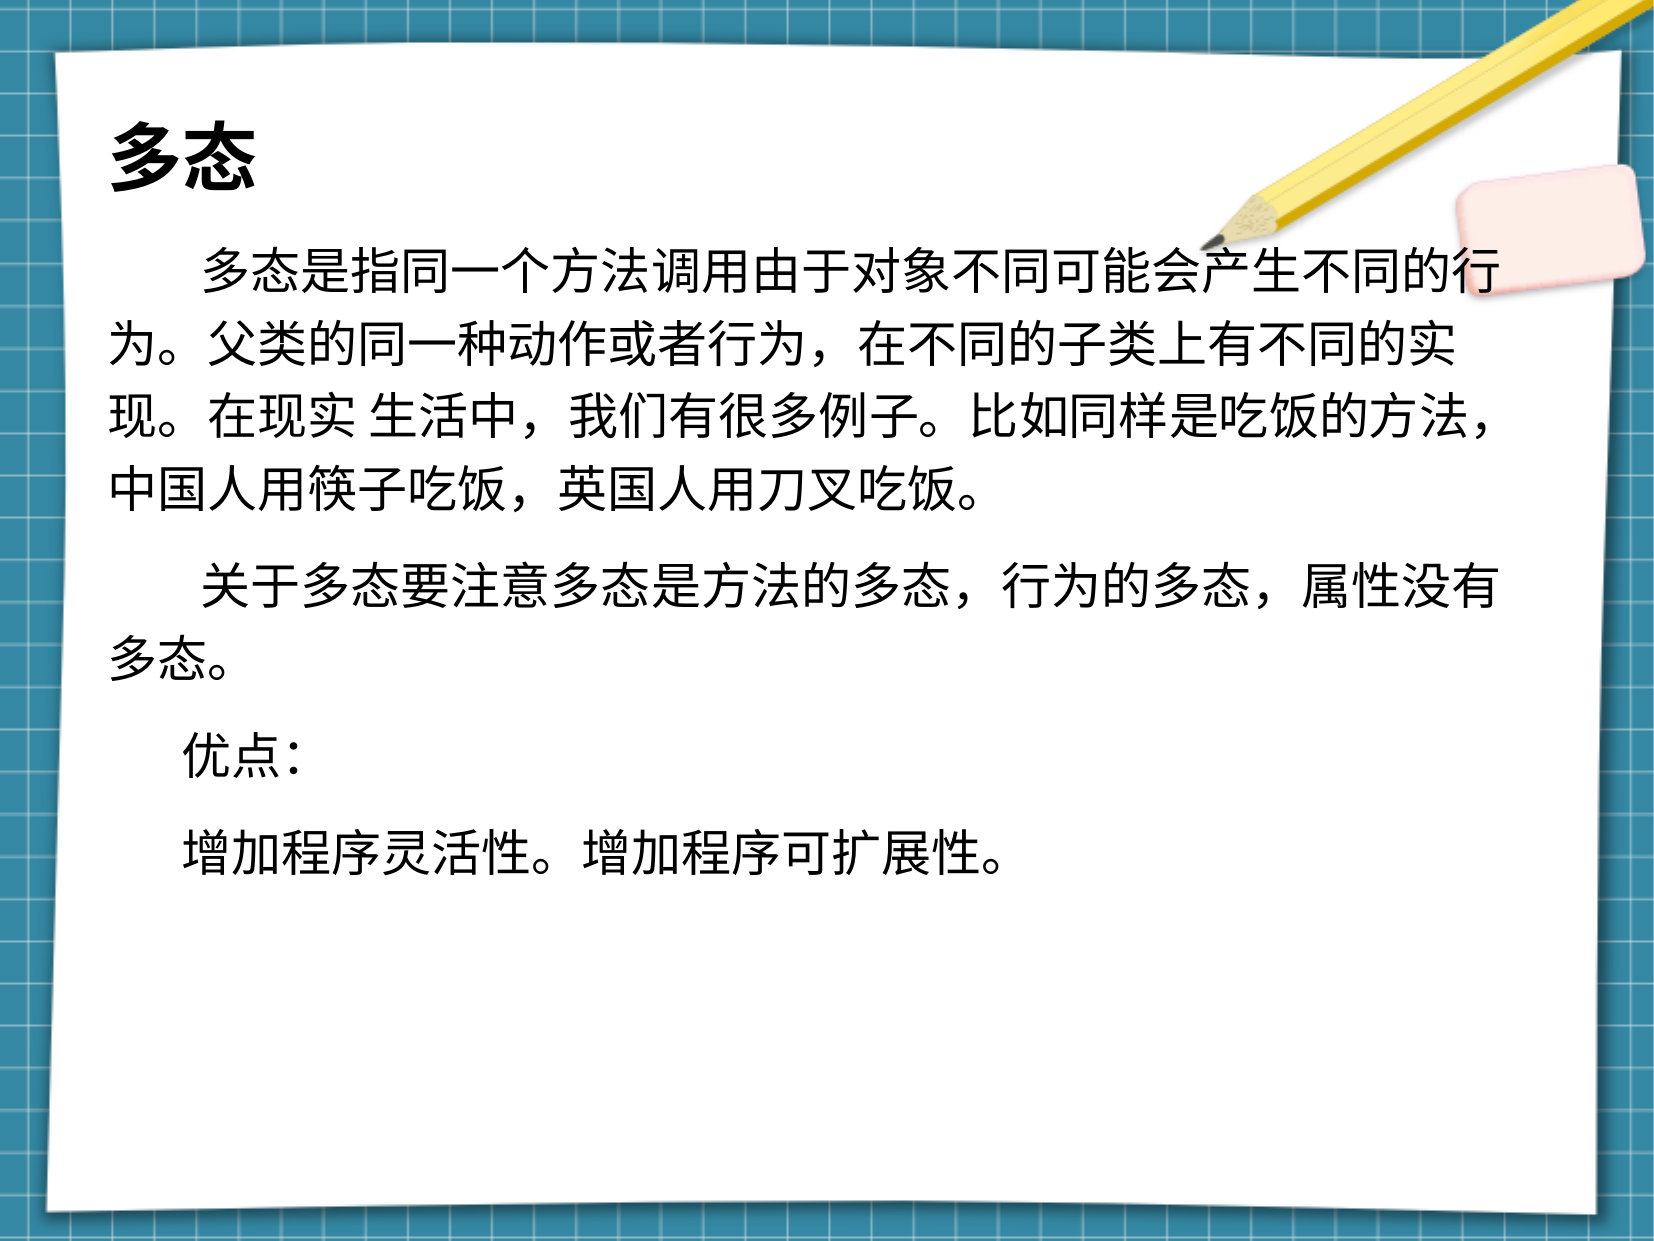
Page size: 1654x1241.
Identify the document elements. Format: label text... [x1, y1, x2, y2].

picture [0, 0, 1654, 1241]
text_box 多态 多态是指同一个方法调用由于对象不同可能会产生不同的行为。父类的同一种动作或者行为，在不同的子类上有不同的实现。在现实 生活中，我们有很多例子。比如同样是吃饭的方法，中国人用筷子吃饭，英国人用刀叉吃饭。 关于多态要注意多态是方法的多态，行为的多态，属性没有多态。 优点： 增加程序灵活性。增加程序可扩展性。 [92, 91, 1560, 1170]
